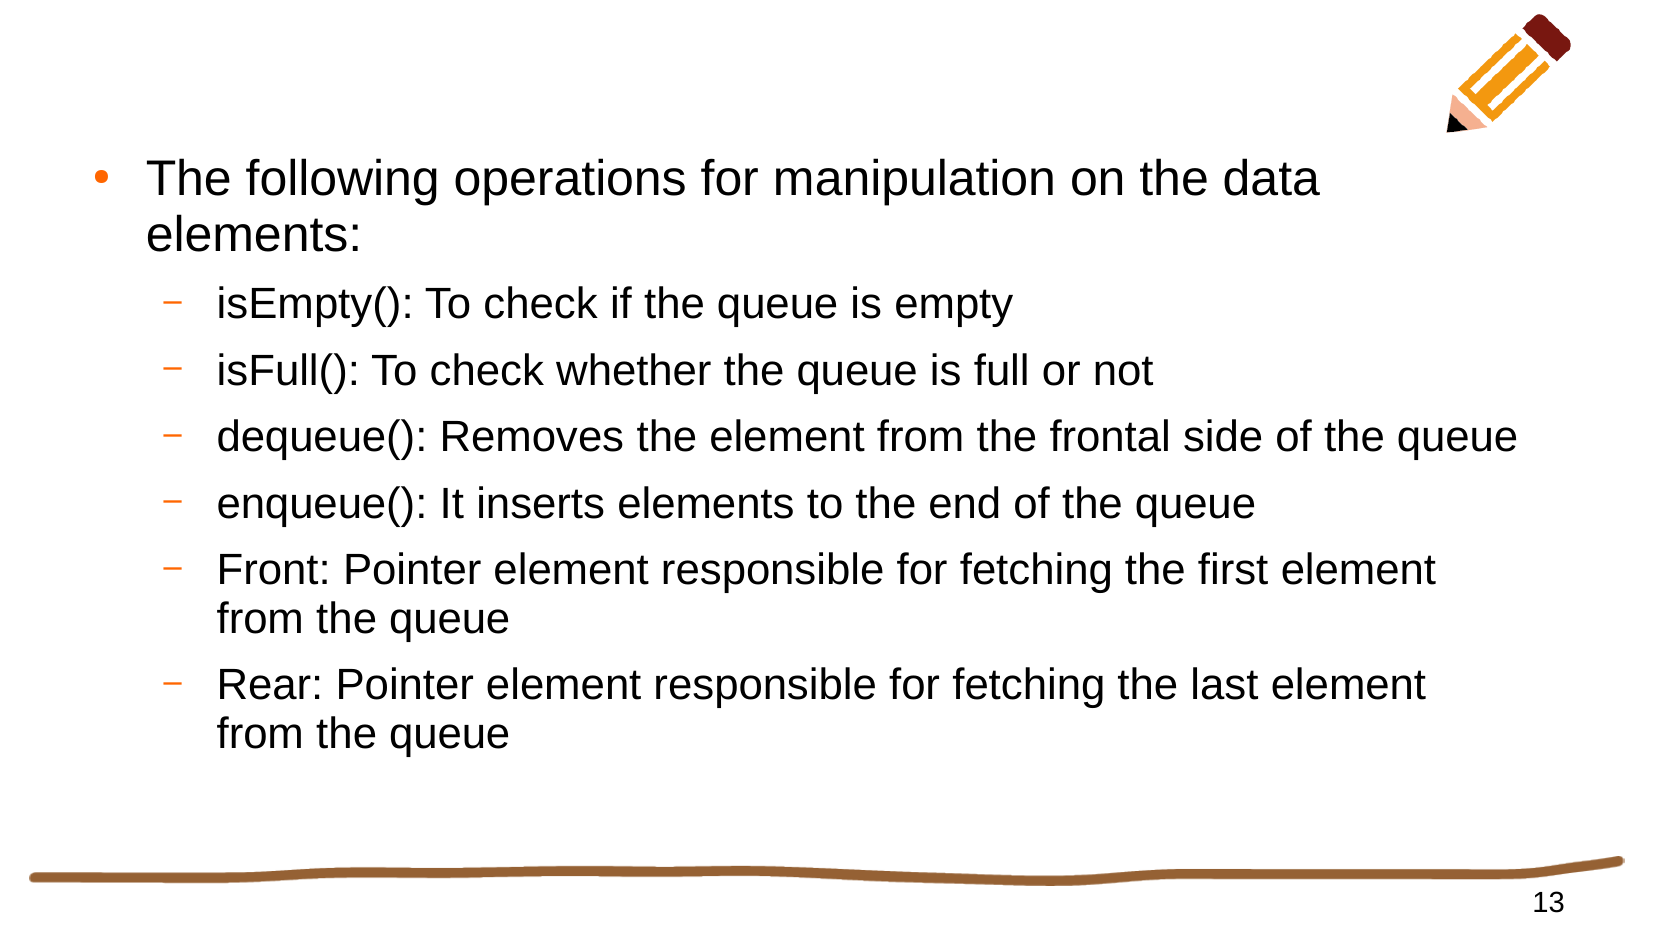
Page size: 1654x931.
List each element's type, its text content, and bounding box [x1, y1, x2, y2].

picture [29, 856, 1625, 886]
picture [1446, 14, 1571, 133]
list The following operations for manipulation on the data elements: isEmpty(): To check if the queue is empty isFull(): To check whether the queue is full or not dequeue(): Removes the element from the frontal side of the queue enqueue(): It inserts elements to the end of the queue Front: Pointer element responsible for fetching the first element from the queue Rear: Pointer element responsible for fetching the last element from the queue [75, 150, 1524, 800]
